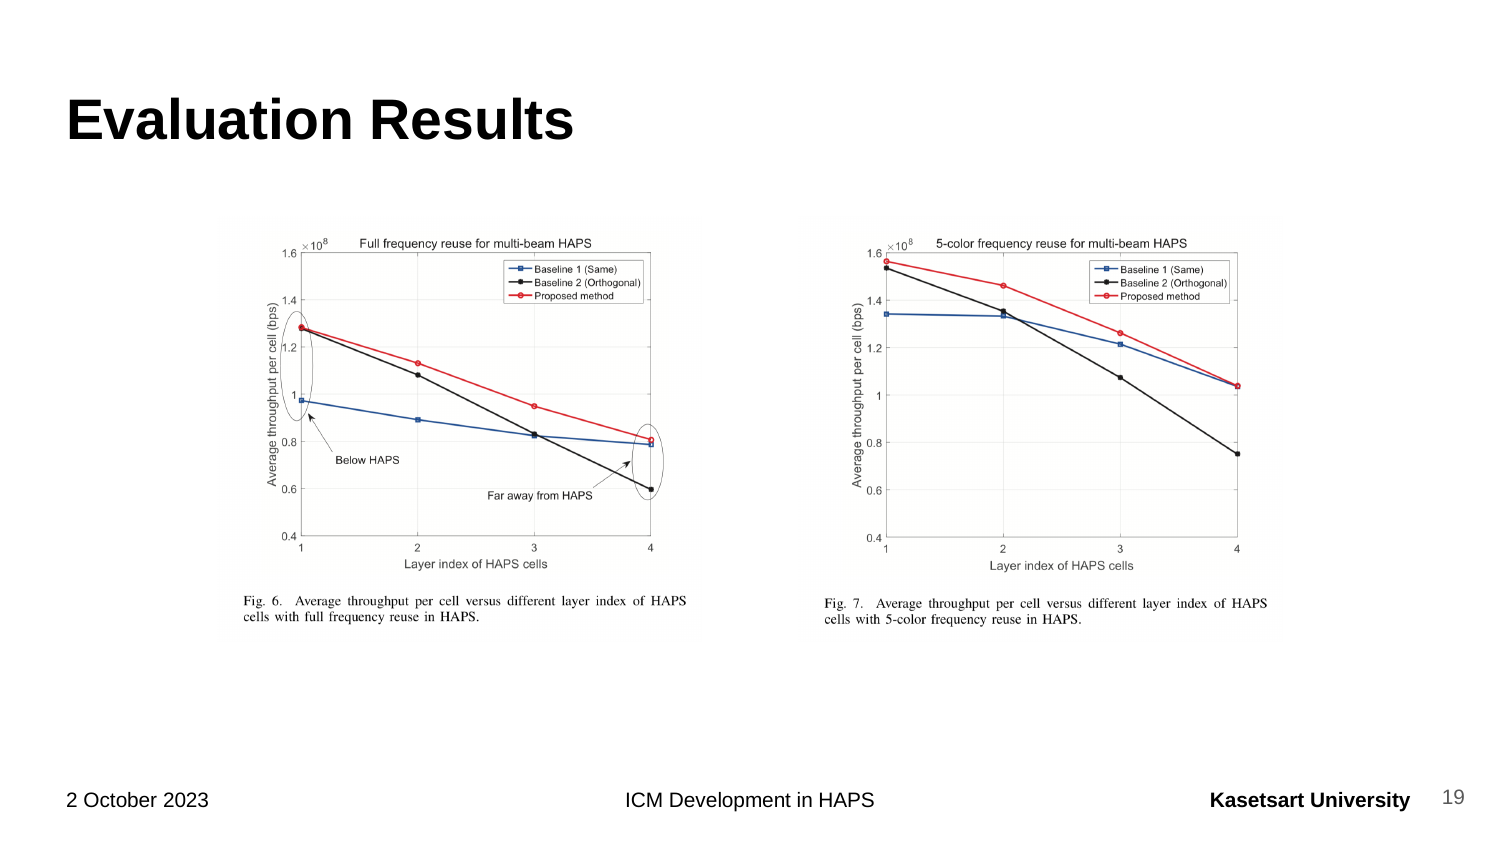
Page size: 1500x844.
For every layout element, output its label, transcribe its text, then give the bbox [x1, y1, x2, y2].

title Evaluation Results [51, 72, 1449, 167]
picture [217, 216, 702, 642]
picture [798, 216, 1283, 642]
slide_number <number> [1389, 764, 1480, 830]
